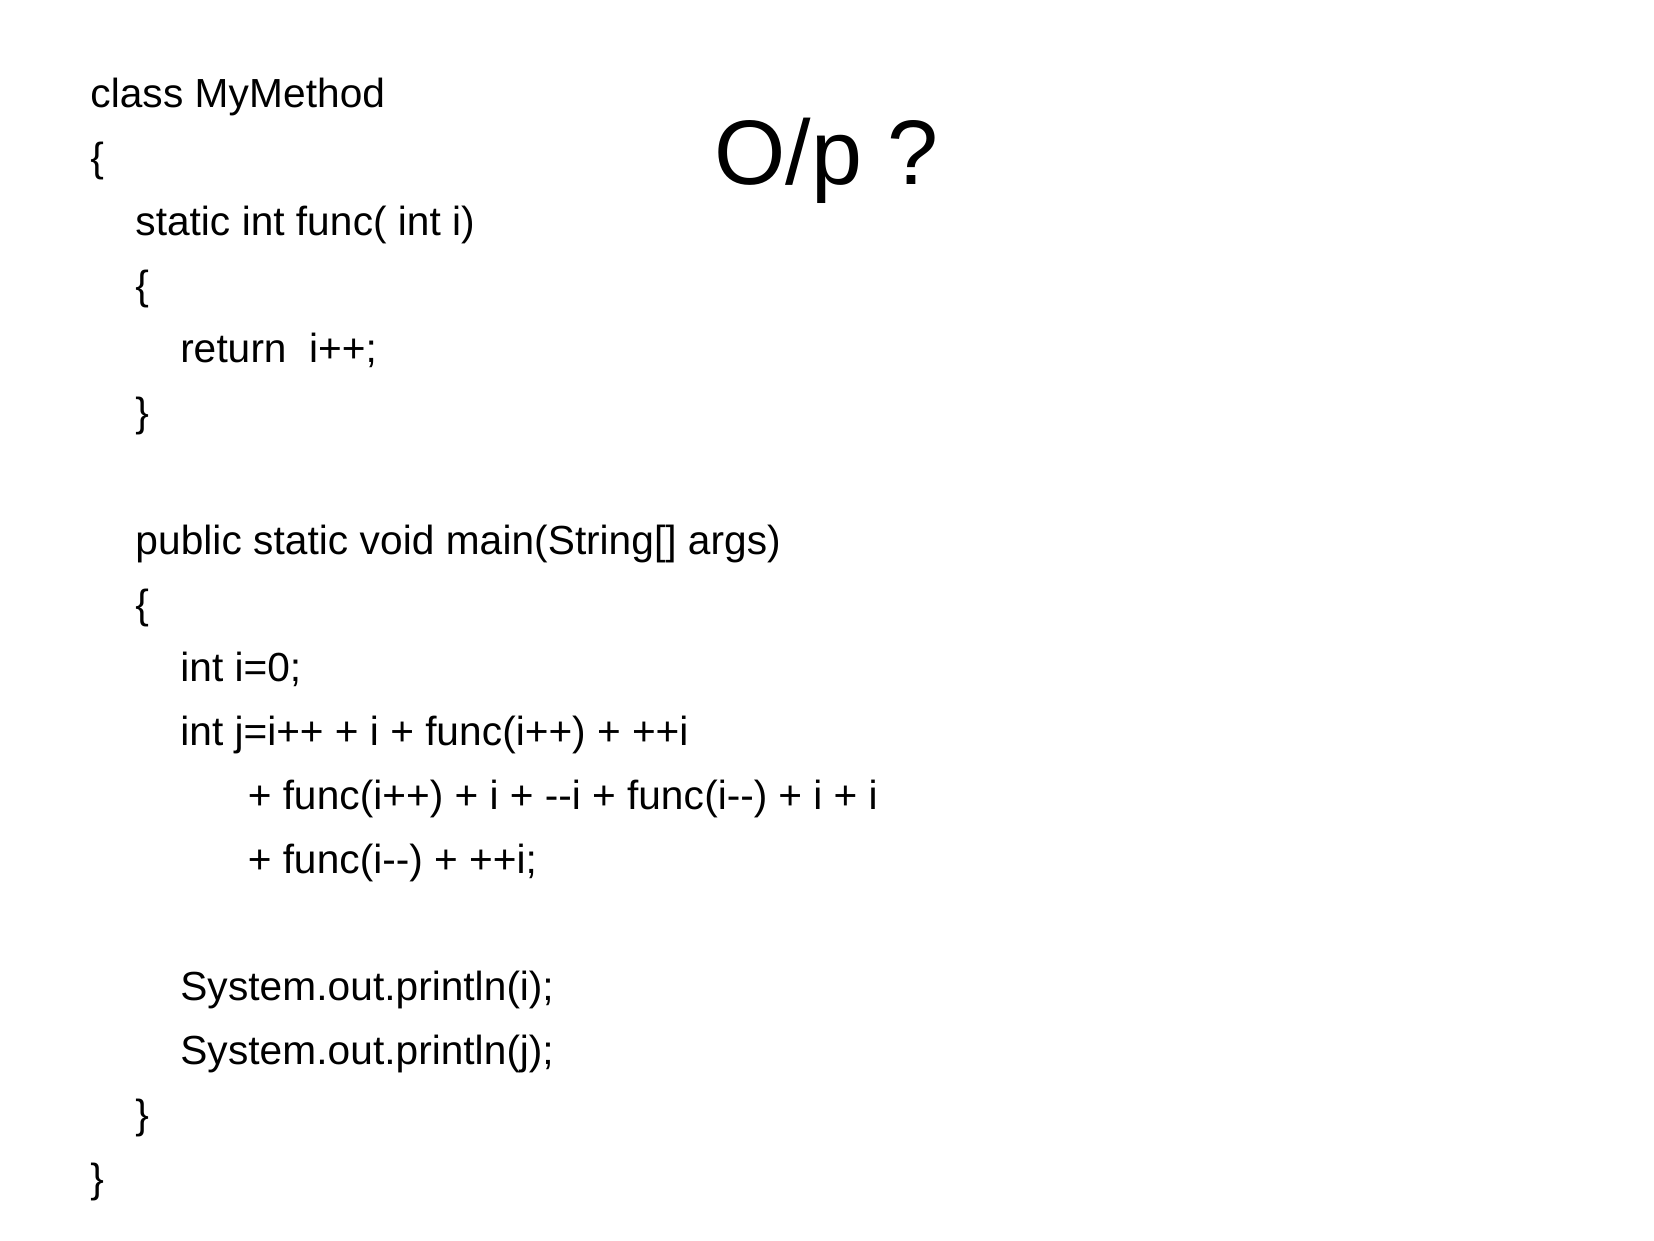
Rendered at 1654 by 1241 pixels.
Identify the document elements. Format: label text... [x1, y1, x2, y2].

list class MyMethod { static int func( int i) { return i++; } public static void main(String[] args) { int i=0; int j=i++ + i + func(i++) + ++i + func(i++) + i + --i + func(i--) + i + i + func(i--) + ++i; System.out.println(i); System.out.println(j); } } [47, 70, 1536, 1205]
title O/p ? [82, 49, 1571, 257]
